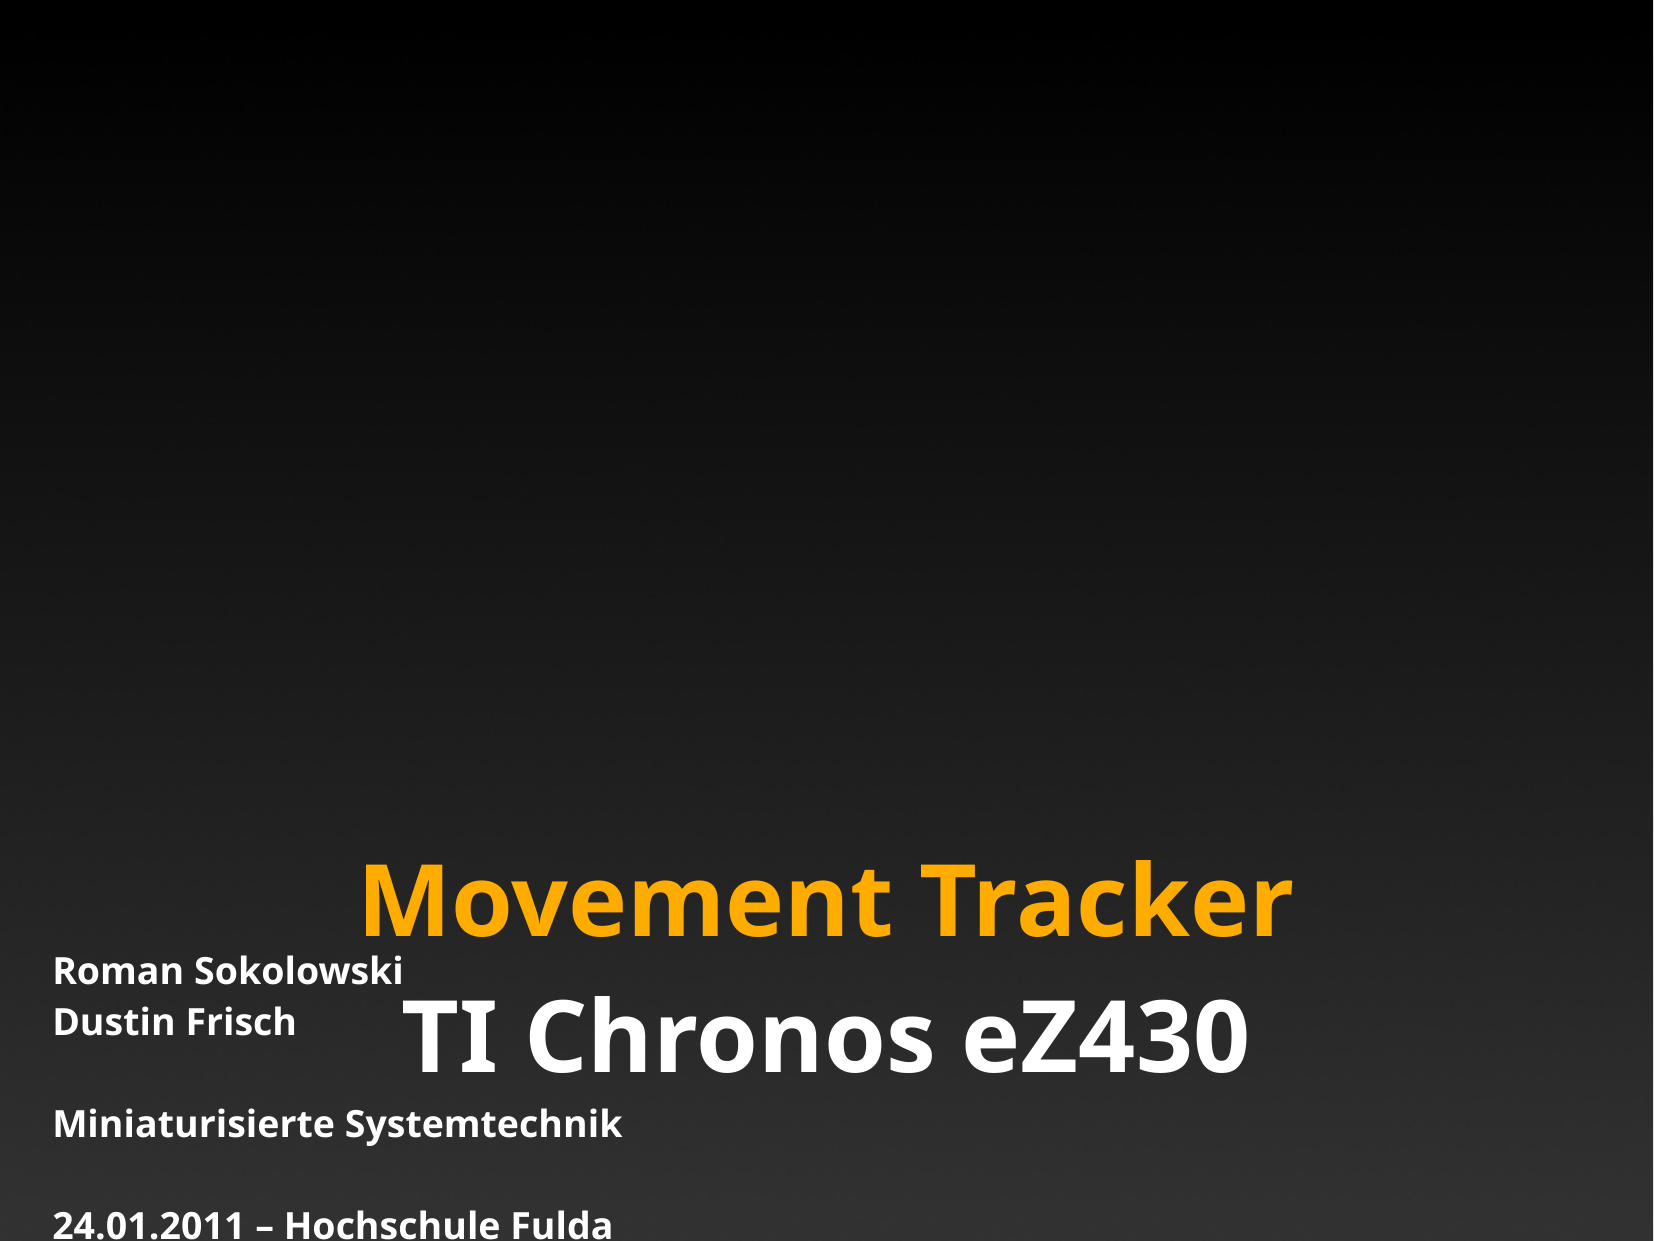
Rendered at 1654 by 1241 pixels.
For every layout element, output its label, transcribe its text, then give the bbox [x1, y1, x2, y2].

text_box Roman Sokolowski Dustin Frisch Miniaturisierte Systemtechnik 24.01.2011 – Hochschule Fulda [37, 937, 635, 1212]
picture [0, 0, 1654, 1241]
subtitle Movement Tracker TI Chronos eZ430 [82, 56, 1571, 1102]
